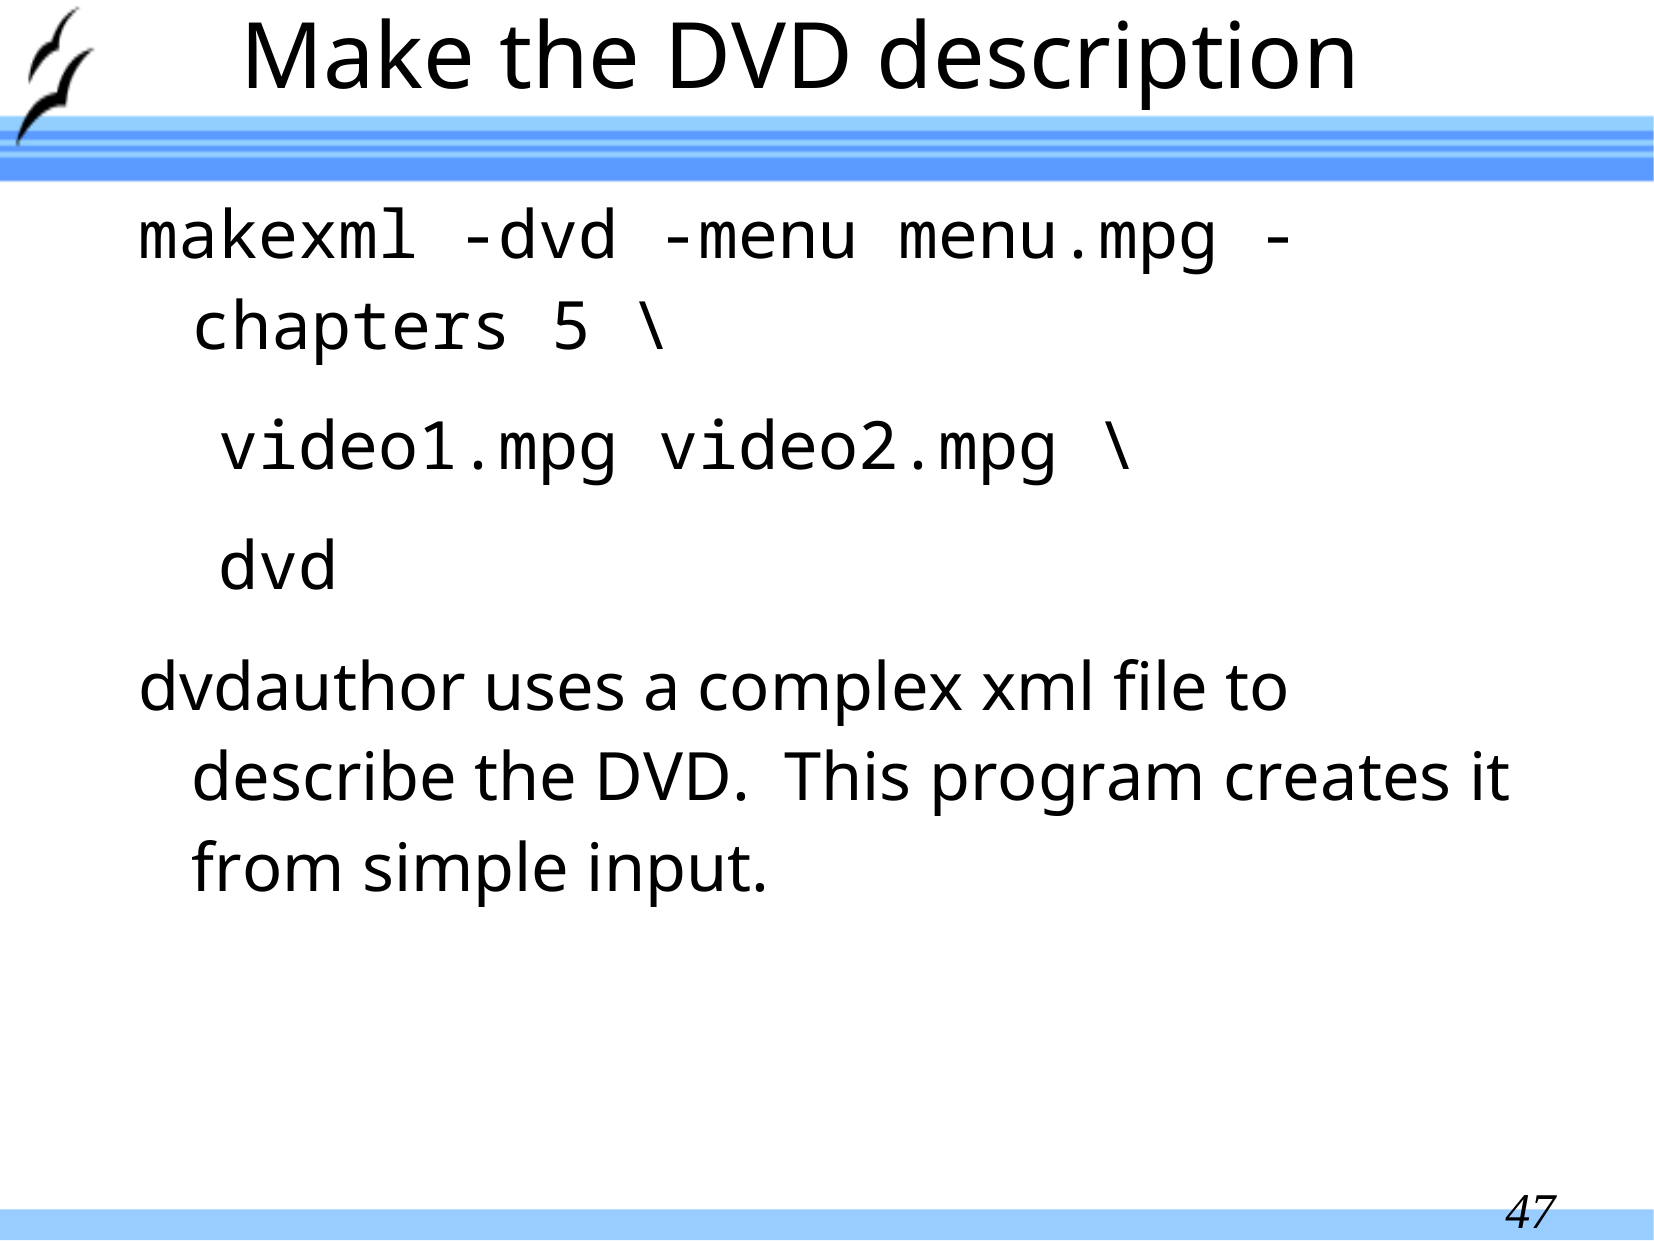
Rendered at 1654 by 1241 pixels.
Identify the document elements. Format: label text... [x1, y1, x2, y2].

picture [0, 0, 1654, 188]
title Make the DVD description [94, 0, 1507, 121]
list makexml -dvd -menu menu.mpg -chapters 5 \ video1.mpg video2.mpg \ dvd dvdauthor uses a complex xml file to describe the DVD. This program creates it from simple input. [120, 187, 1533, 1195]
